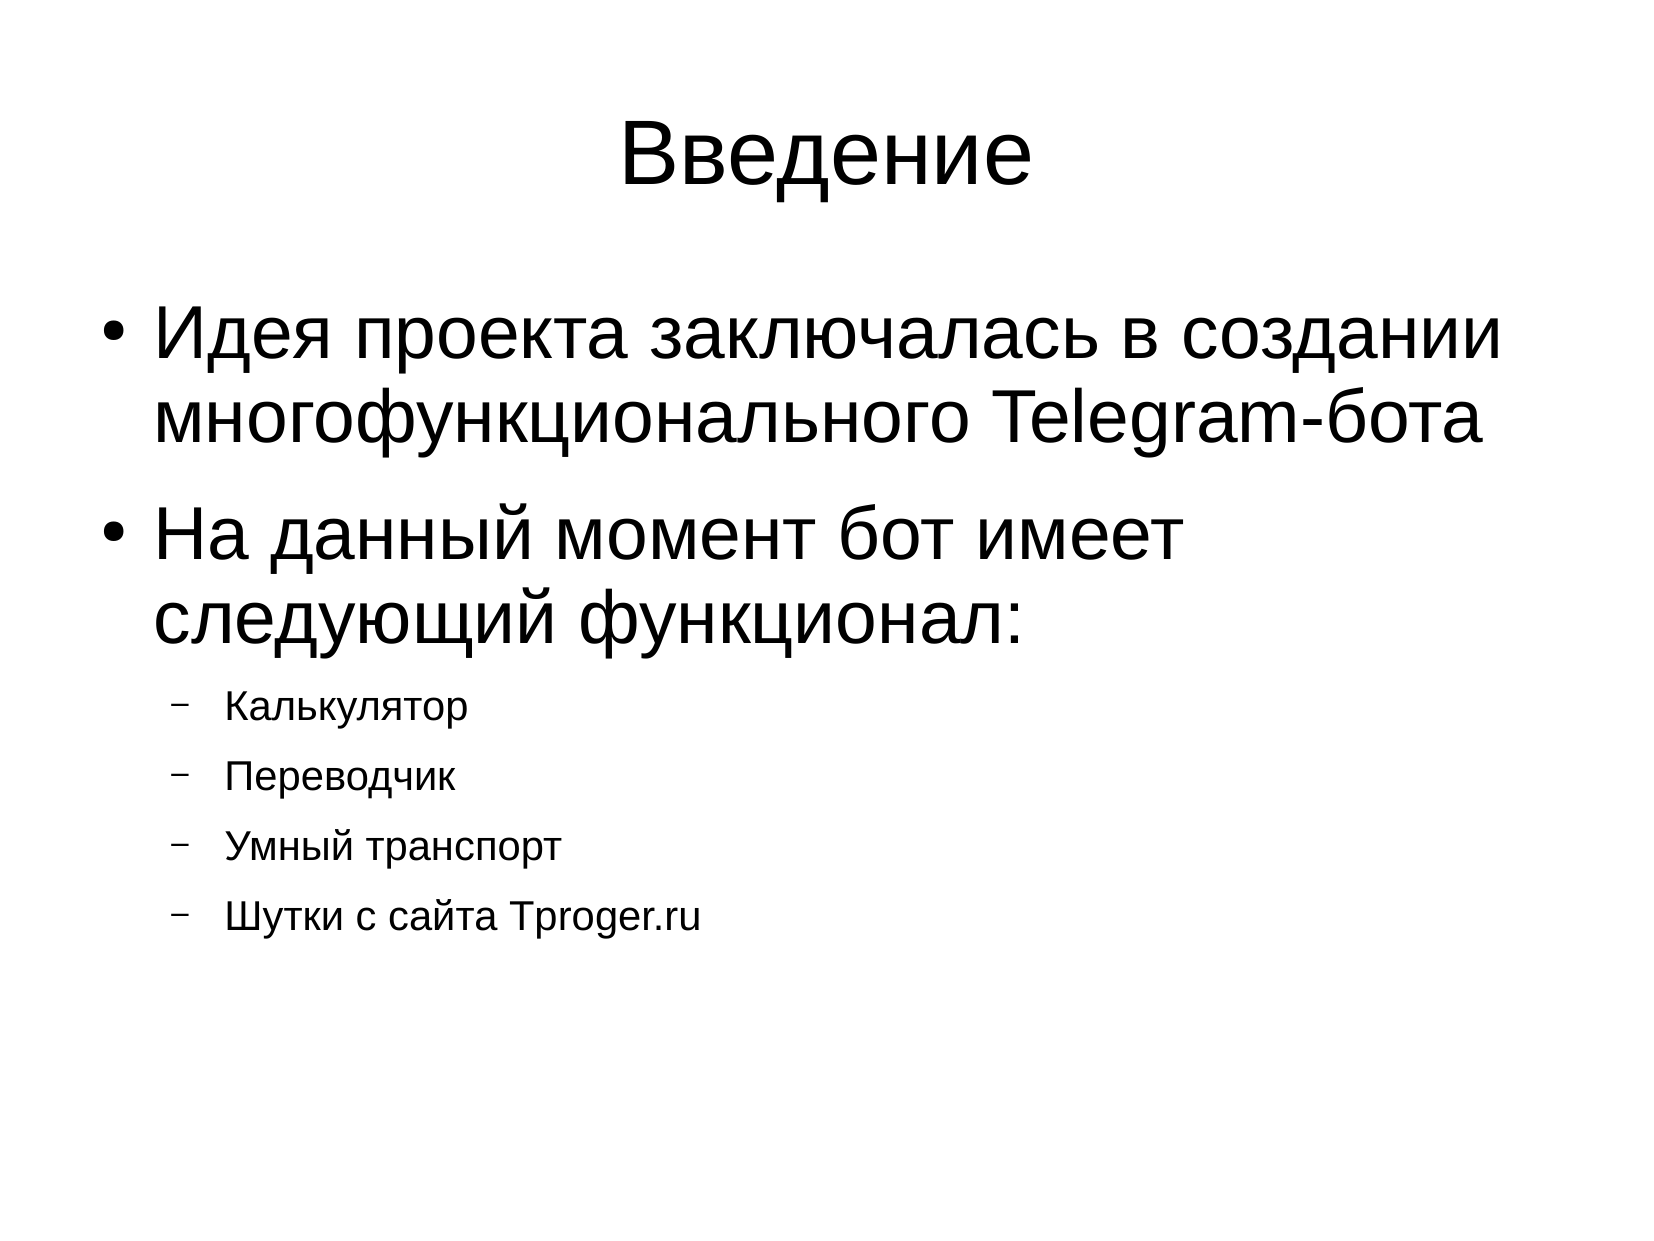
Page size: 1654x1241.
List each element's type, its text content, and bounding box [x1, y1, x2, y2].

list Идея проекта заключалась в создании многофункционального Telegram-бота На данный момент бот имеет следующий функционал: Калькулятор Переводчик Умный транспорт Шутки с сайта Tproger.ru [82, 290, 1571, 1010]
title Введение [82, 49, 1571, 257]
